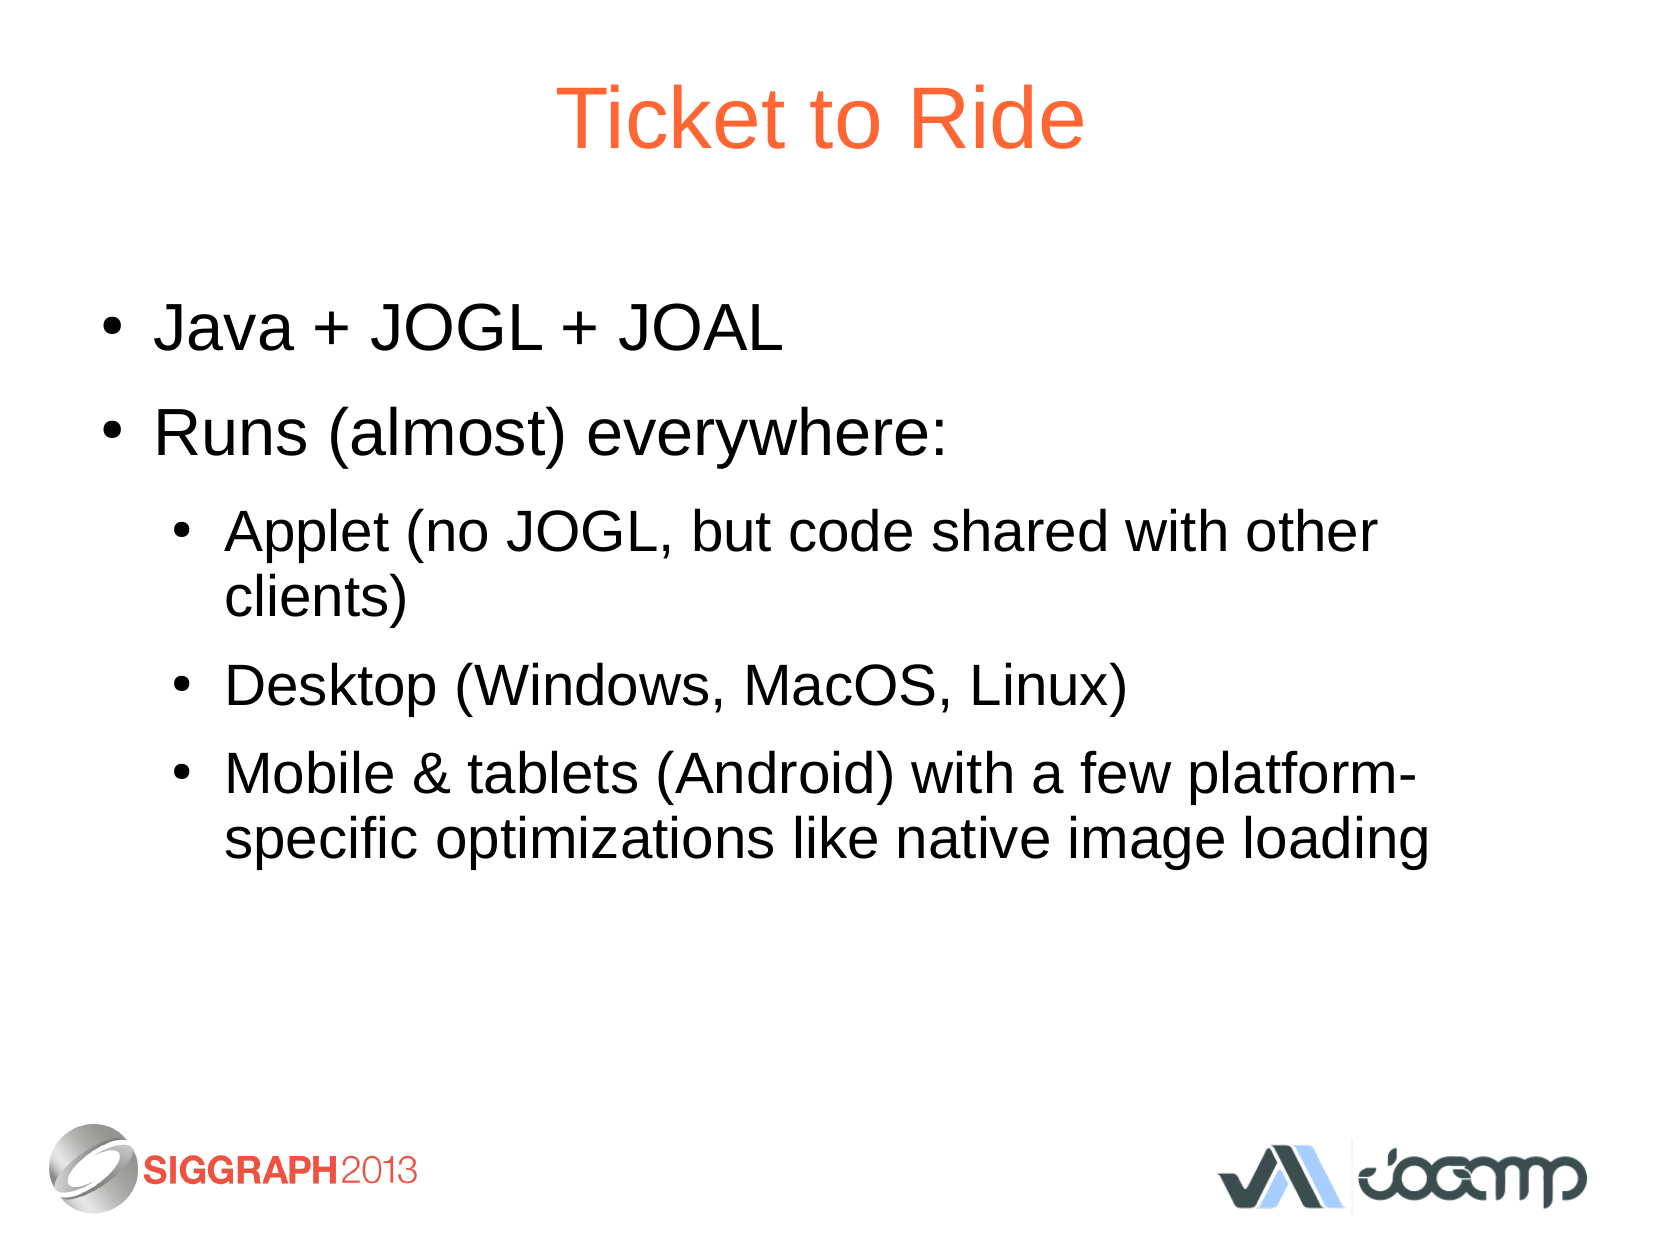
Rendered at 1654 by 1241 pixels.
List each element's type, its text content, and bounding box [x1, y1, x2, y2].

picture [1215, 1139, 1587, 1215]
title Ticket to Ride [68, 49, 1576, 188]
list Java + JOGL + JOAL Runs (almost) everywhere: Applet (no JOGL, but code shared with other clients) Desktop (Windows, MacOS, Linux) Mobile & tablets (Android) with a few platform-specific optimizations like native image loading [82, 290, 1538, 1010]
picture [45, 1122, 421, 1215]
